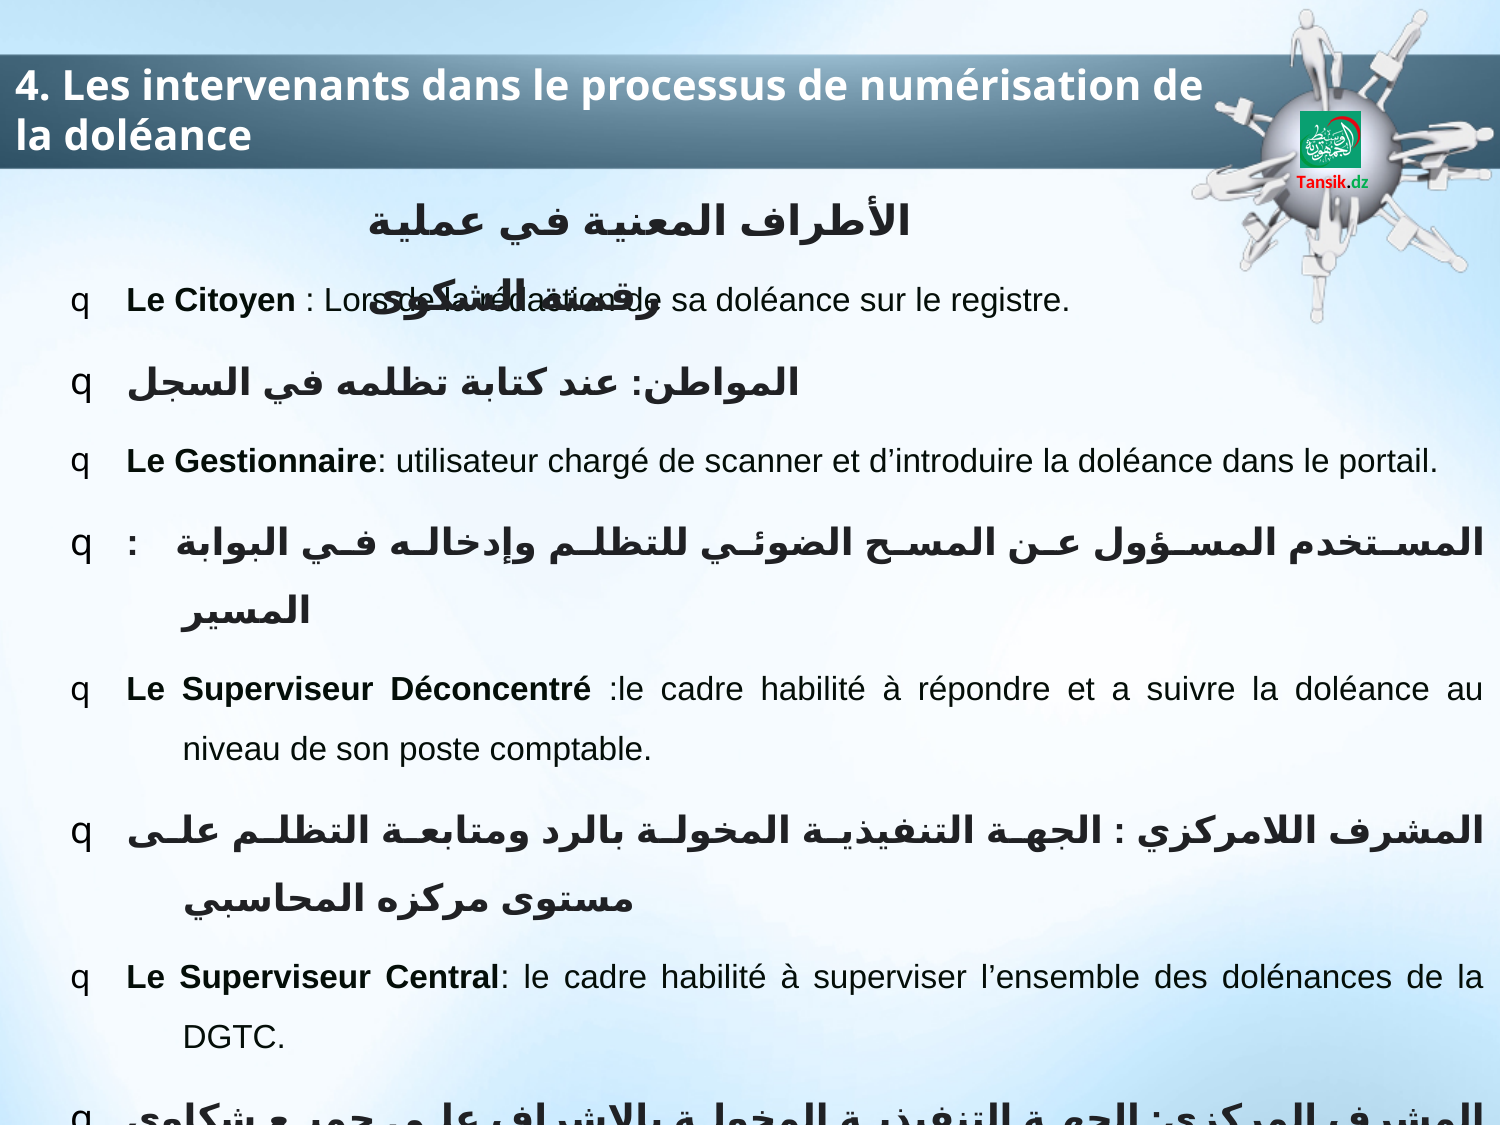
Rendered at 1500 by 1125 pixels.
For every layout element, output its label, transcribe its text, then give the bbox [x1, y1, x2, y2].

title 4. Les intervenants dans le processus de numérisation de la doléance [0, 49, 1221, 168]
text_box Tansik.dz [1281, 161, 1386, 197]
text_box الأطراف المعنية في عملية رقمنة الشكوى [352, 161, 1039, 244]
picture [1300, 111, 1361, 161]
text_box Le Citoyen : Lors de la rédaction de sa doléance sur le registre. المواطن: عند كتابة تظلمه في السجل Le Gestionnaire: utilisateur chargé de scanner et d’introduire la doléance dans le portail. المستخدم المسؤول عن المسح الضوئي للتظلم وإدخاله في البوابة : المسير Le Superviseur Déconcentré :le cadre habilité à répondre et a suivre la doléance au niveau de son poste comptable. المشرف اللامركزي : الجهة التنفيذية المخولة بالرد ومتابعة التظلم على مستوى مركزه المحاسبي Le Superviseur Central: le cadre habilité à superviser l’ensemble des dolénances de la DGTC. المشرف المركزي: الجهة التنفيذية المخولة بالإشراف على جميع شكاوى المديرية العامة للخزينة و المحاسبة. [55, 251, 1500, 1078]
